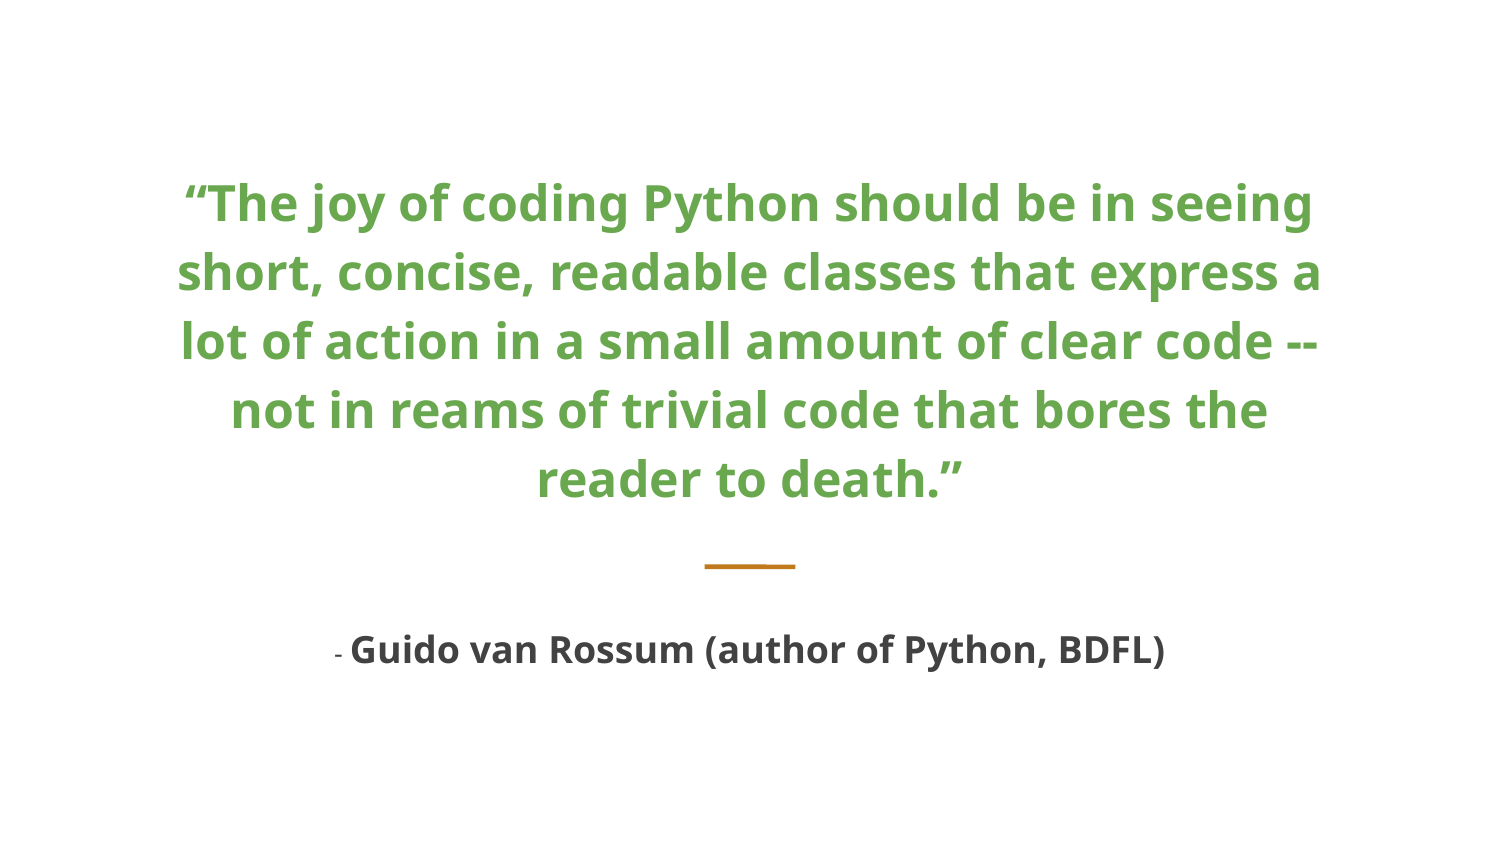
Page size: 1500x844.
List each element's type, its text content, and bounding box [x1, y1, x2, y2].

list - Guido van Rossum (author of Python, BDFL) [126, 610, 1374, 696]
title “The joy of coding Python should be in seeing short, concise, readable classes that express a lot of action in a small amount of clear code -- not in reams of trivial code that bores the reader to death.” [126, 272, 1374, 398]
